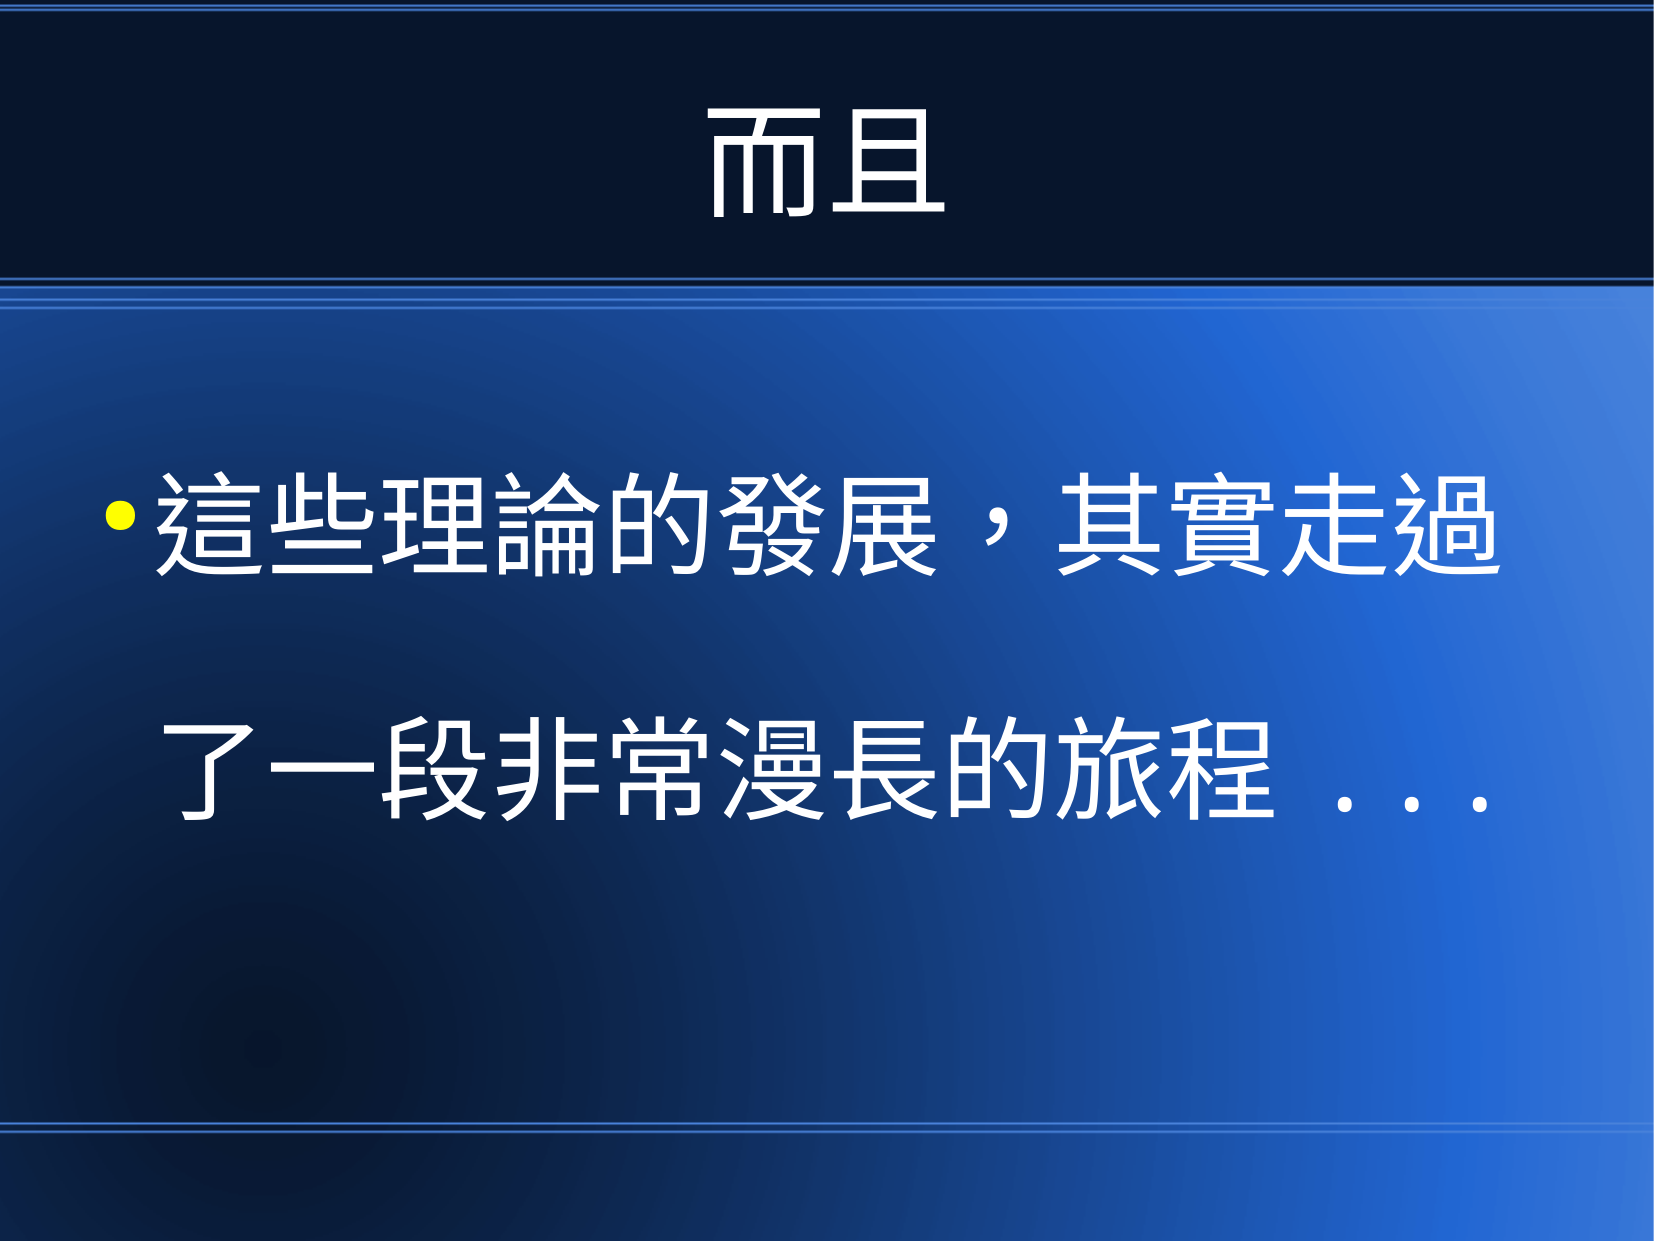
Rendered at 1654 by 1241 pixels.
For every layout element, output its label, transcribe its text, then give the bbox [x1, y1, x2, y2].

picture [0, 0, 1654, 1241]
list 這些理論的發展，其實走過了一段非常漫長的旅程... [82, 355, 1571, 1241]
title 而且 [82, 49, 1571, 257]
